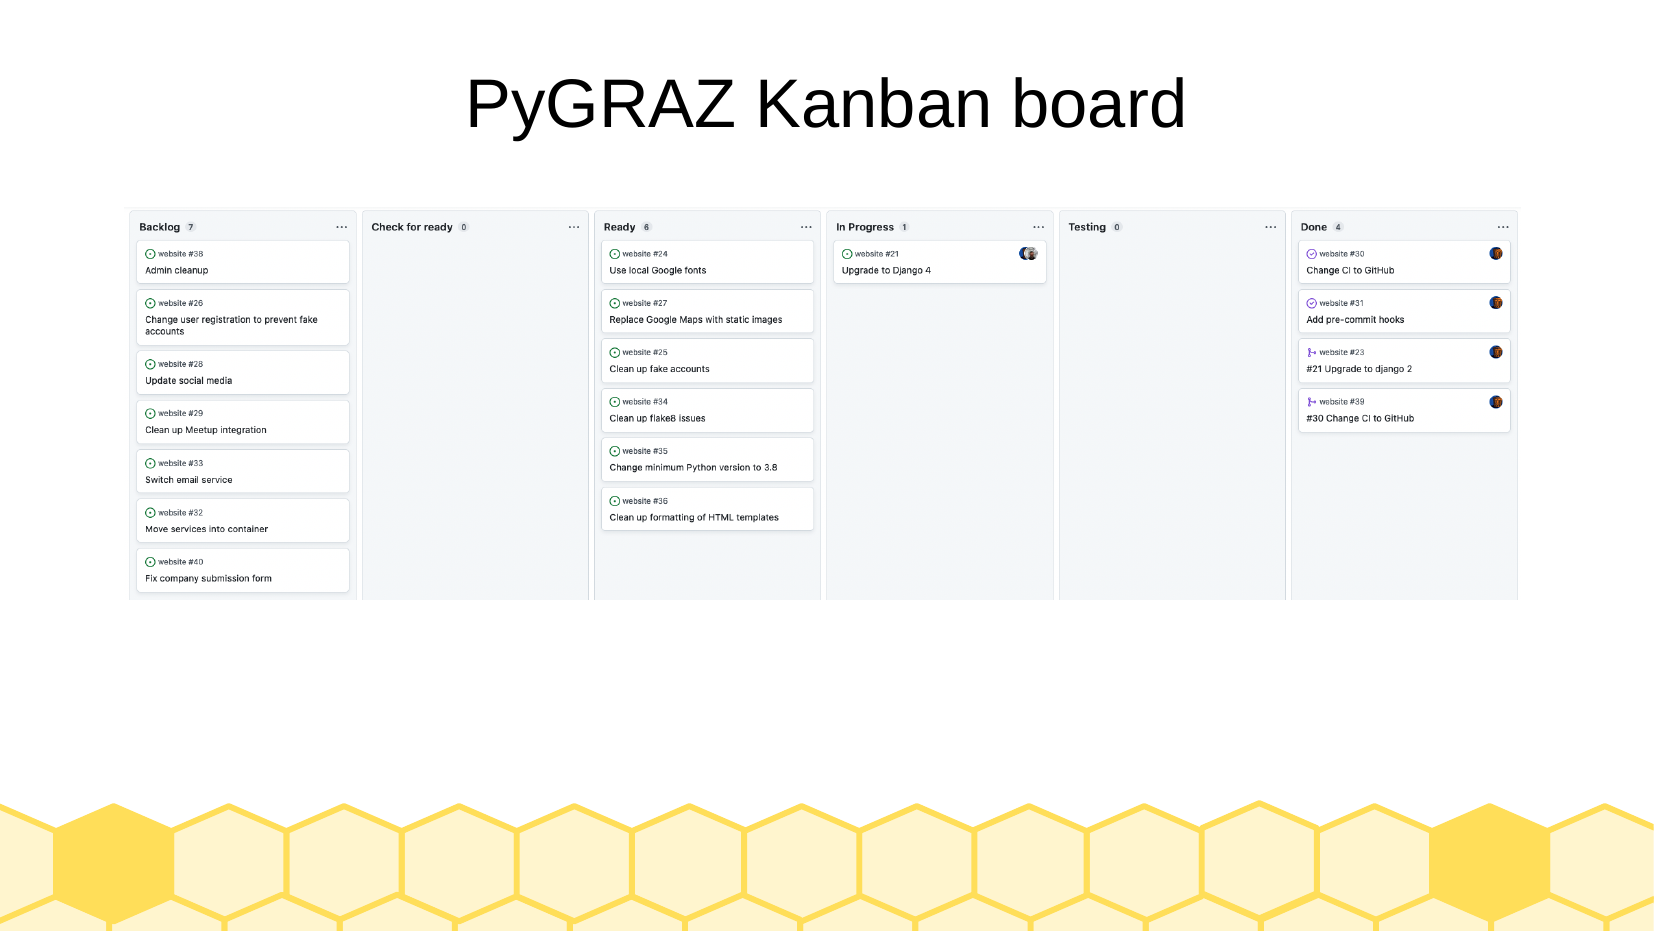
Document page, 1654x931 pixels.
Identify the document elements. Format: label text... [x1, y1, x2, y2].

picture [124, 207, 1521, 601]
title PyGRAZ Kanban board [88, 29, 1565, 178]
